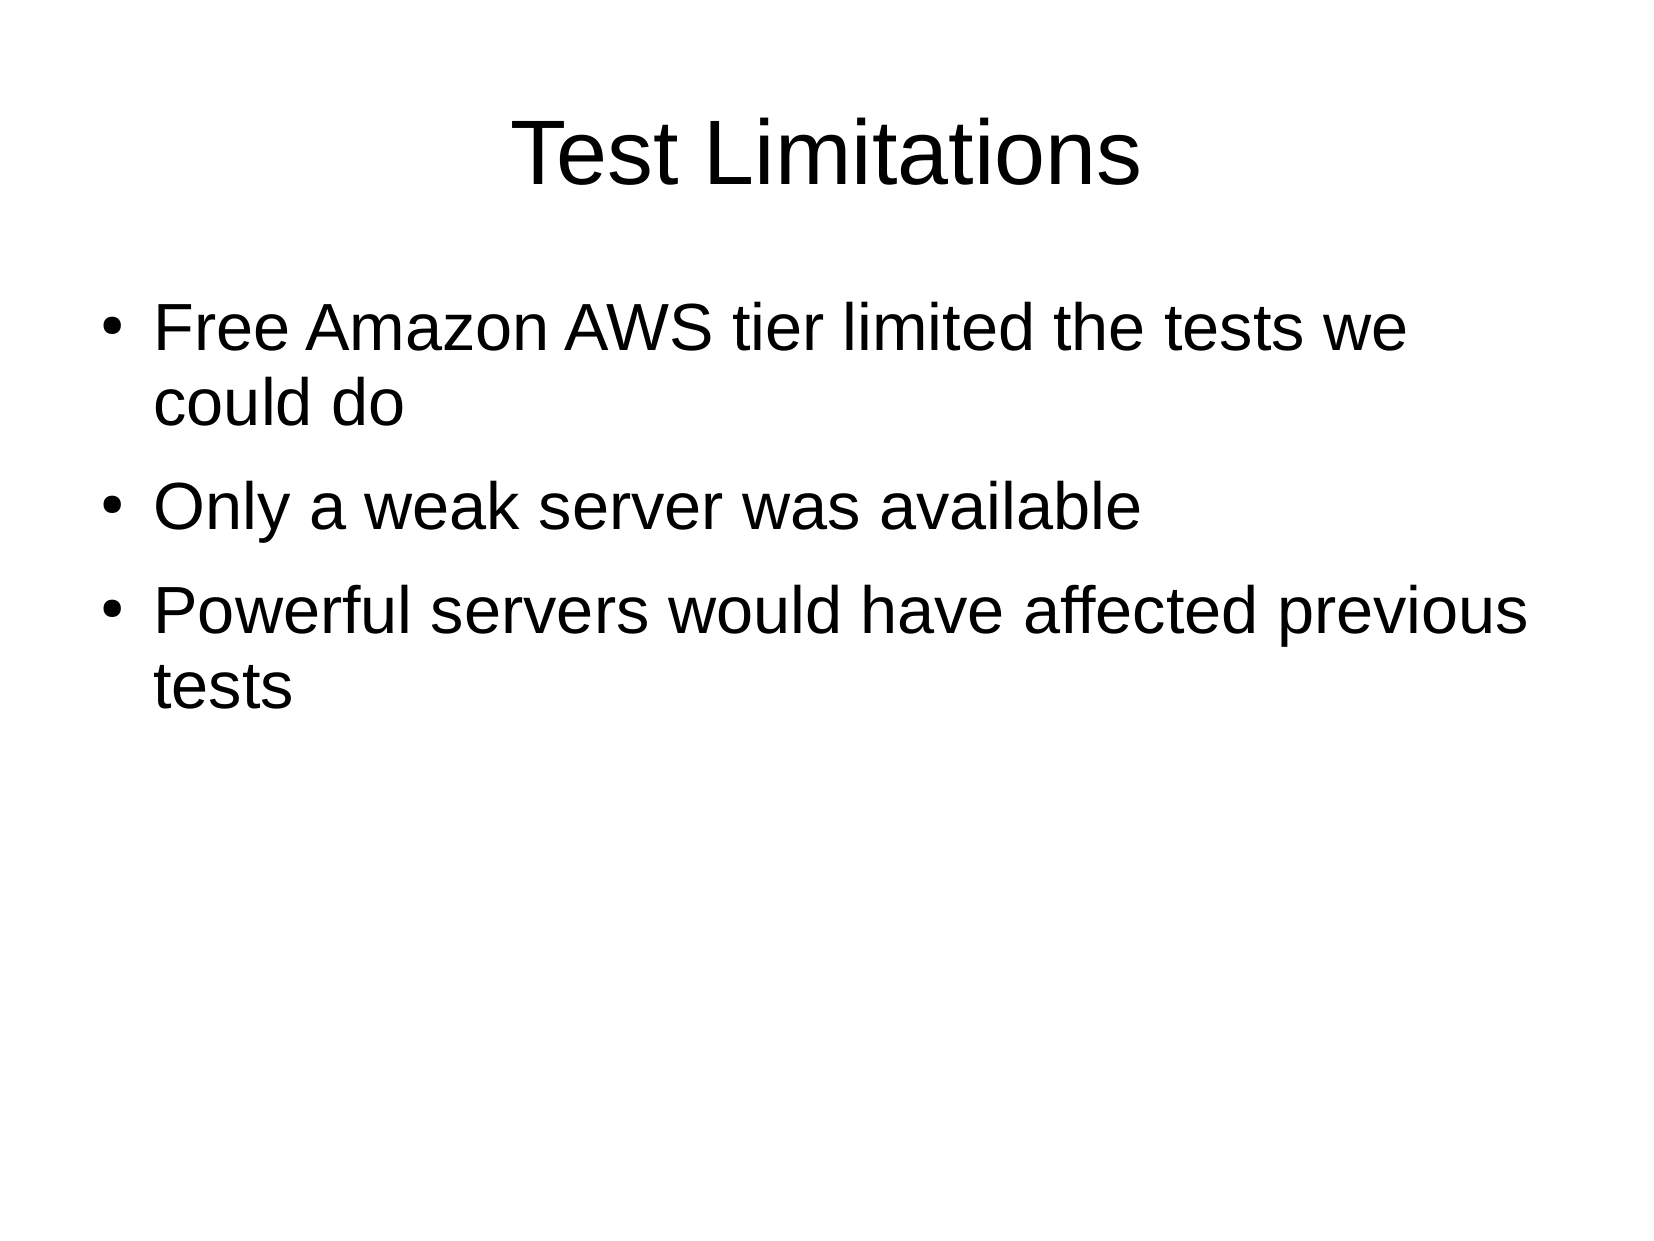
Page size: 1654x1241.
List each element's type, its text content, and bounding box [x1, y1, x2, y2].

title Test Limitations [82, 49, 1571, 257]
list Free Amazon AWS tier limited the tests we could do Only a weak server was available Powerful servers would have affected previous tests [82, 290, 1571, 1010]
